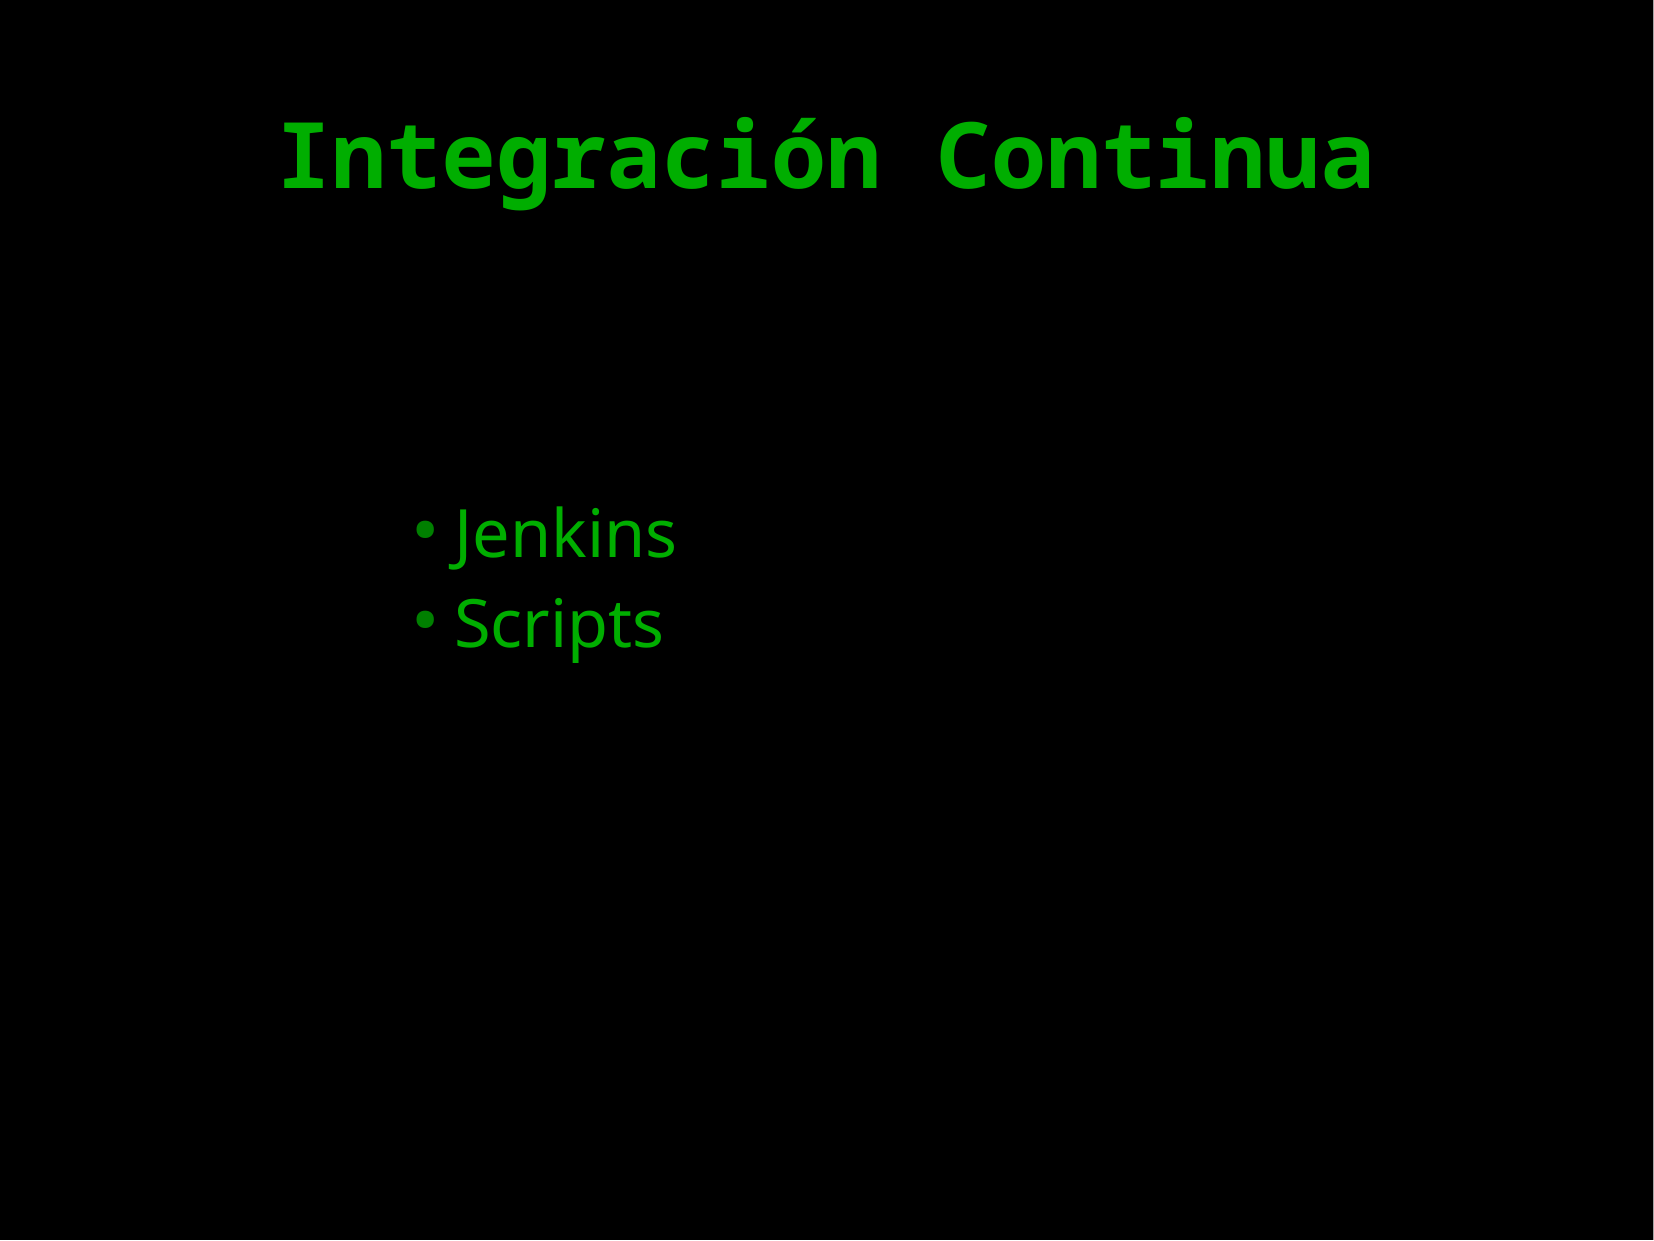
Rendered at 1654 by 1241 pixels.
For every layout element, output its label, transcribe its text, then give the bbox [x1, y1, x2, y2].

text_box Jenkins Scripts [413, 330, 1489, 1004]
title Integración Continua [82, 43, 1571, 263]
